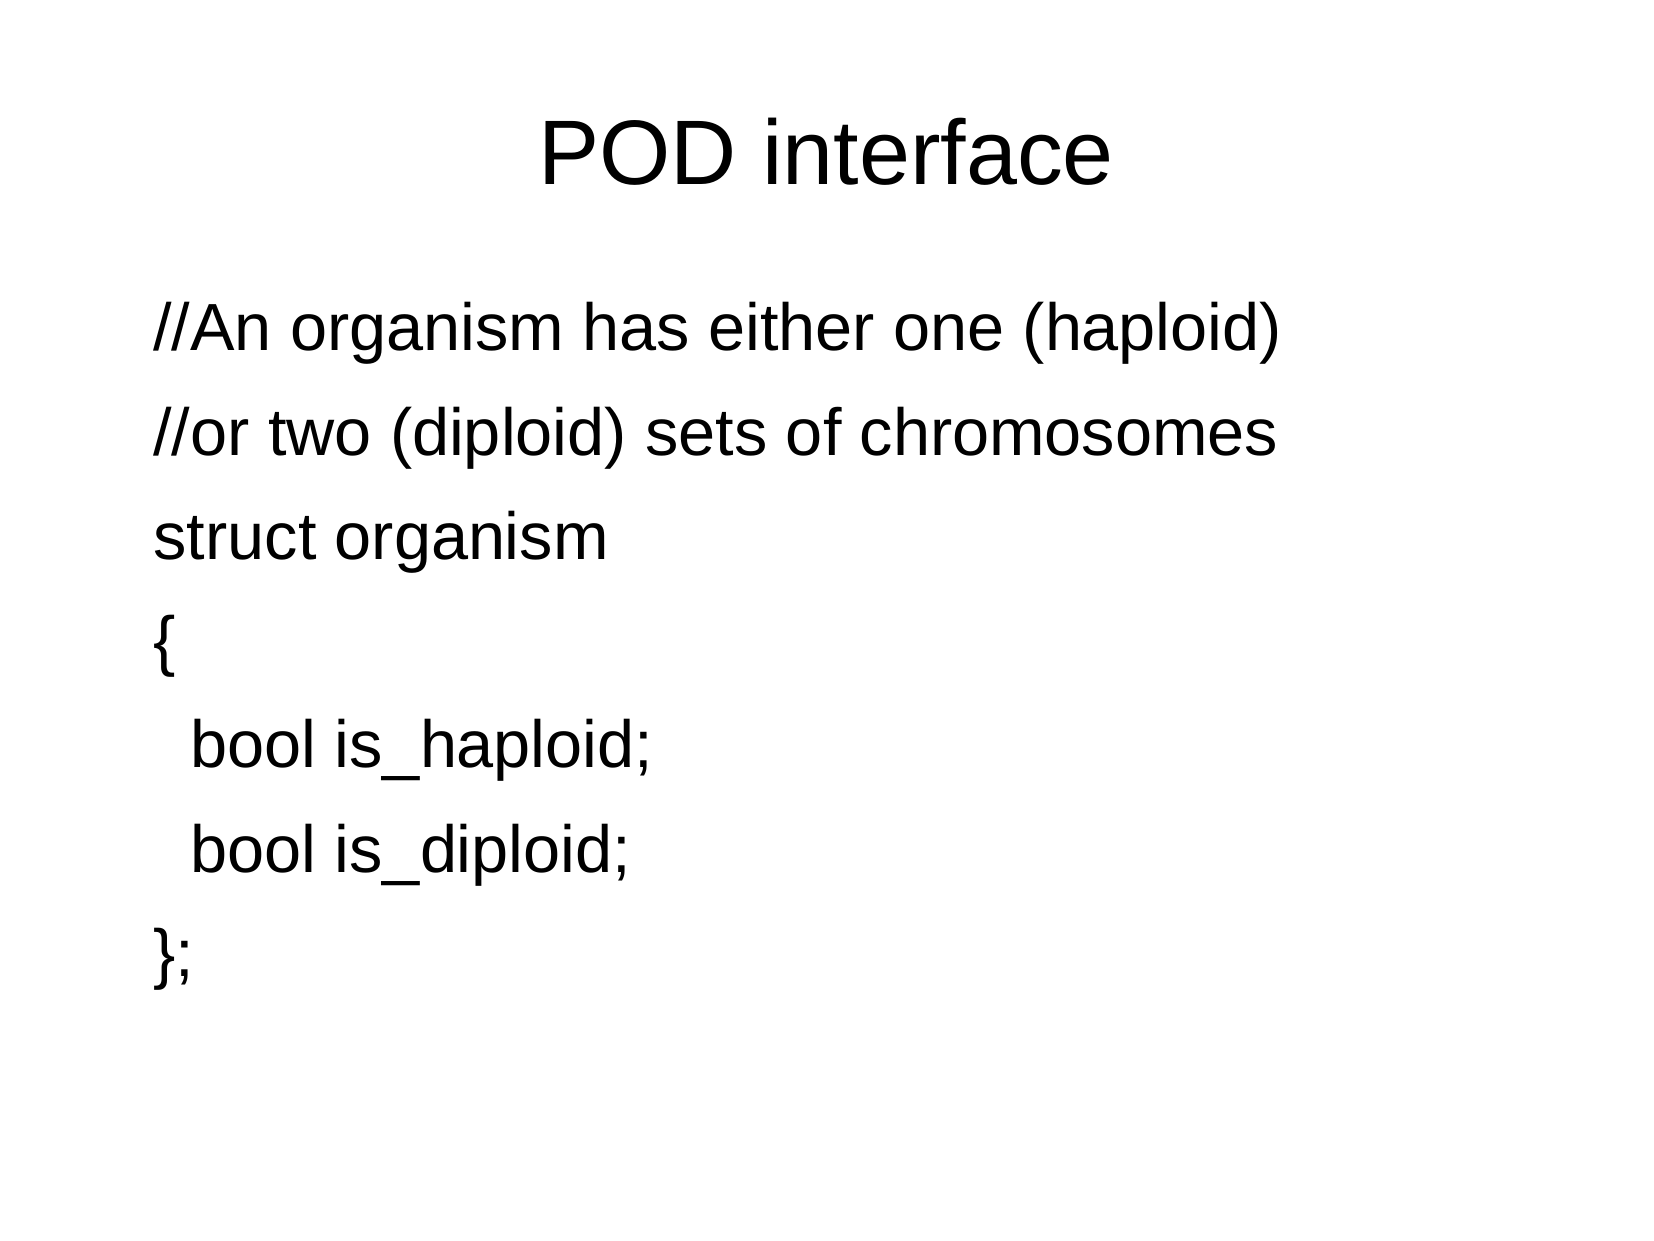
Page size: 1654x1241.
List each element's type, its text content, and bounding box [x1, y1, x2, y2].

list //An organism has either one (haploid) //or two (diploid) sets of chromosomes struct organism { bool is_haploid; bool is_diploid; }; [82, 290, 1571, 1010]
title POD interface [82, 49, 1571, 257]
